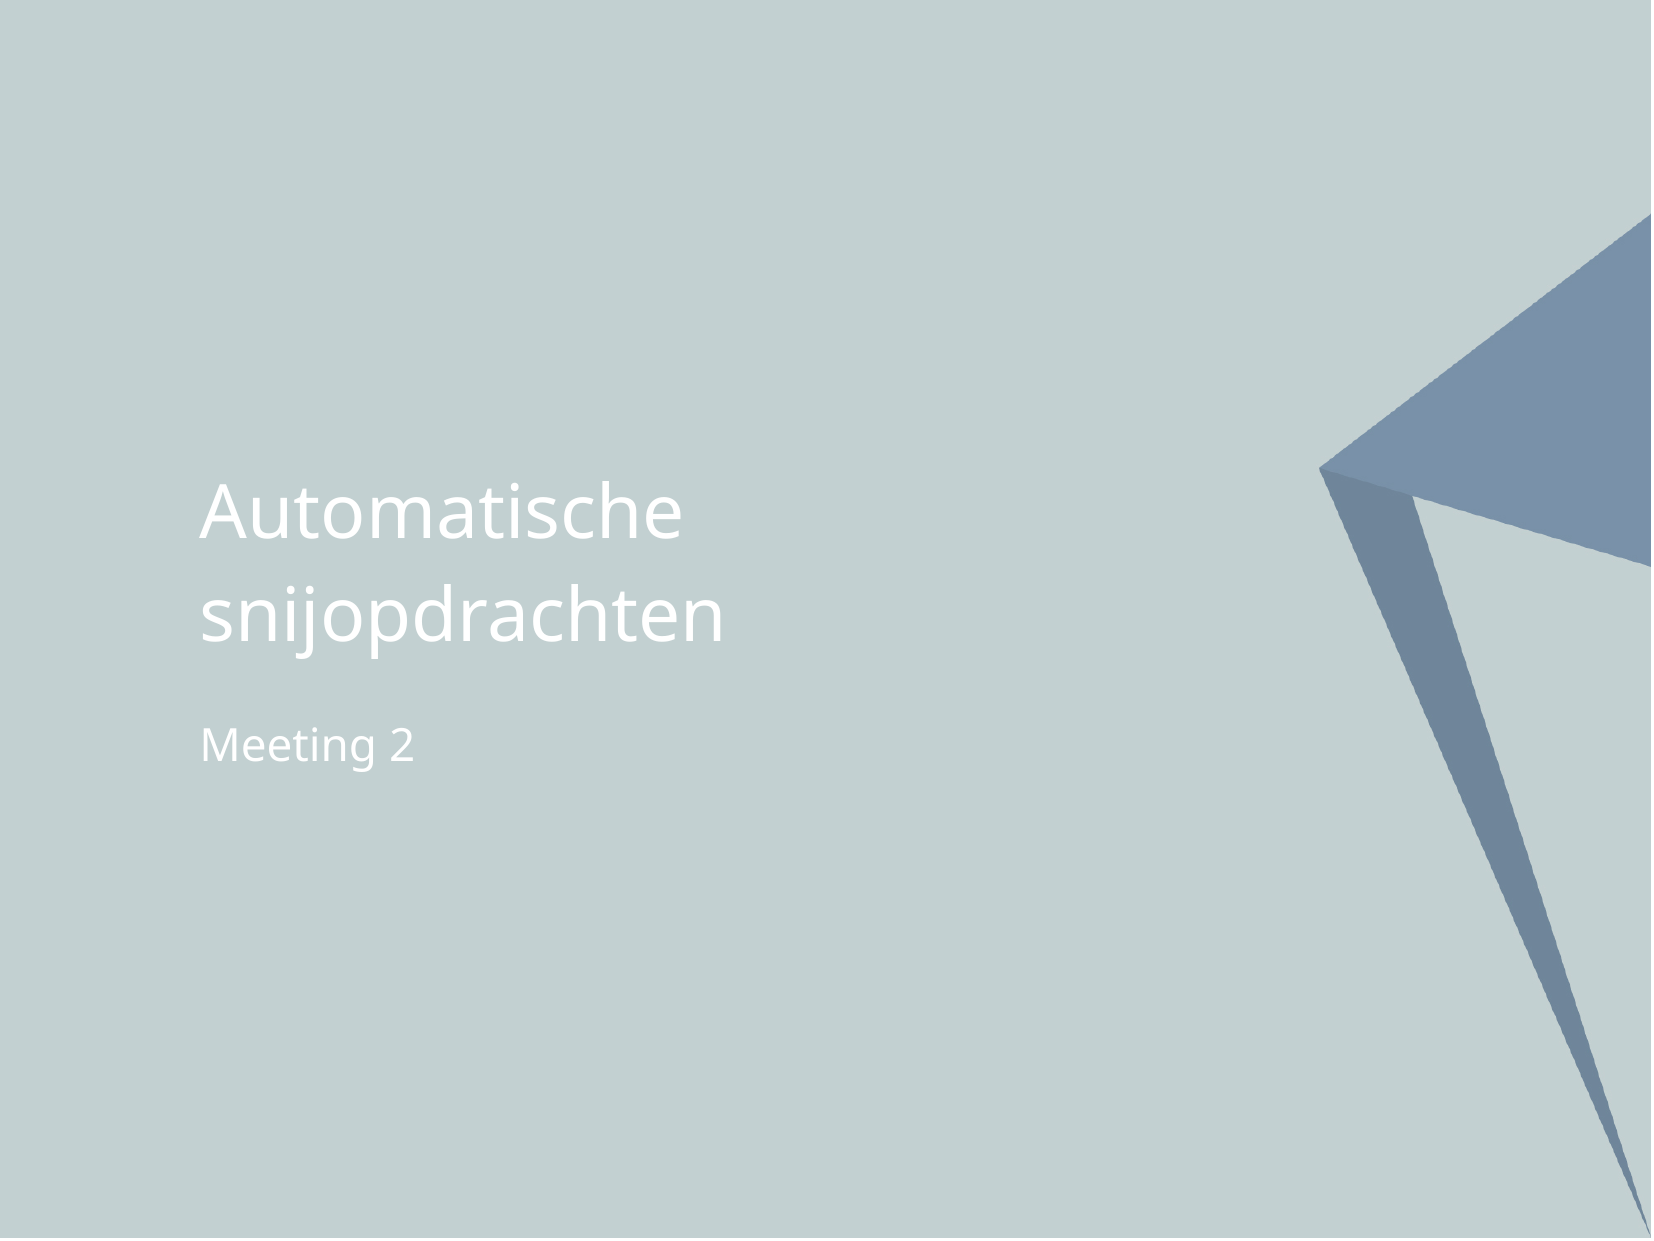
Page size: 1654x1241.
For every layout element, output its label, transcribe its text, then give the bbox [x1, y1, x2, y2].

picture [0, 0, 1651, 1238]
subtitle Meeting 2 [199, 675, 890, 813]
title Automatische snijopdrachten [199, 450, 1126, 673]
